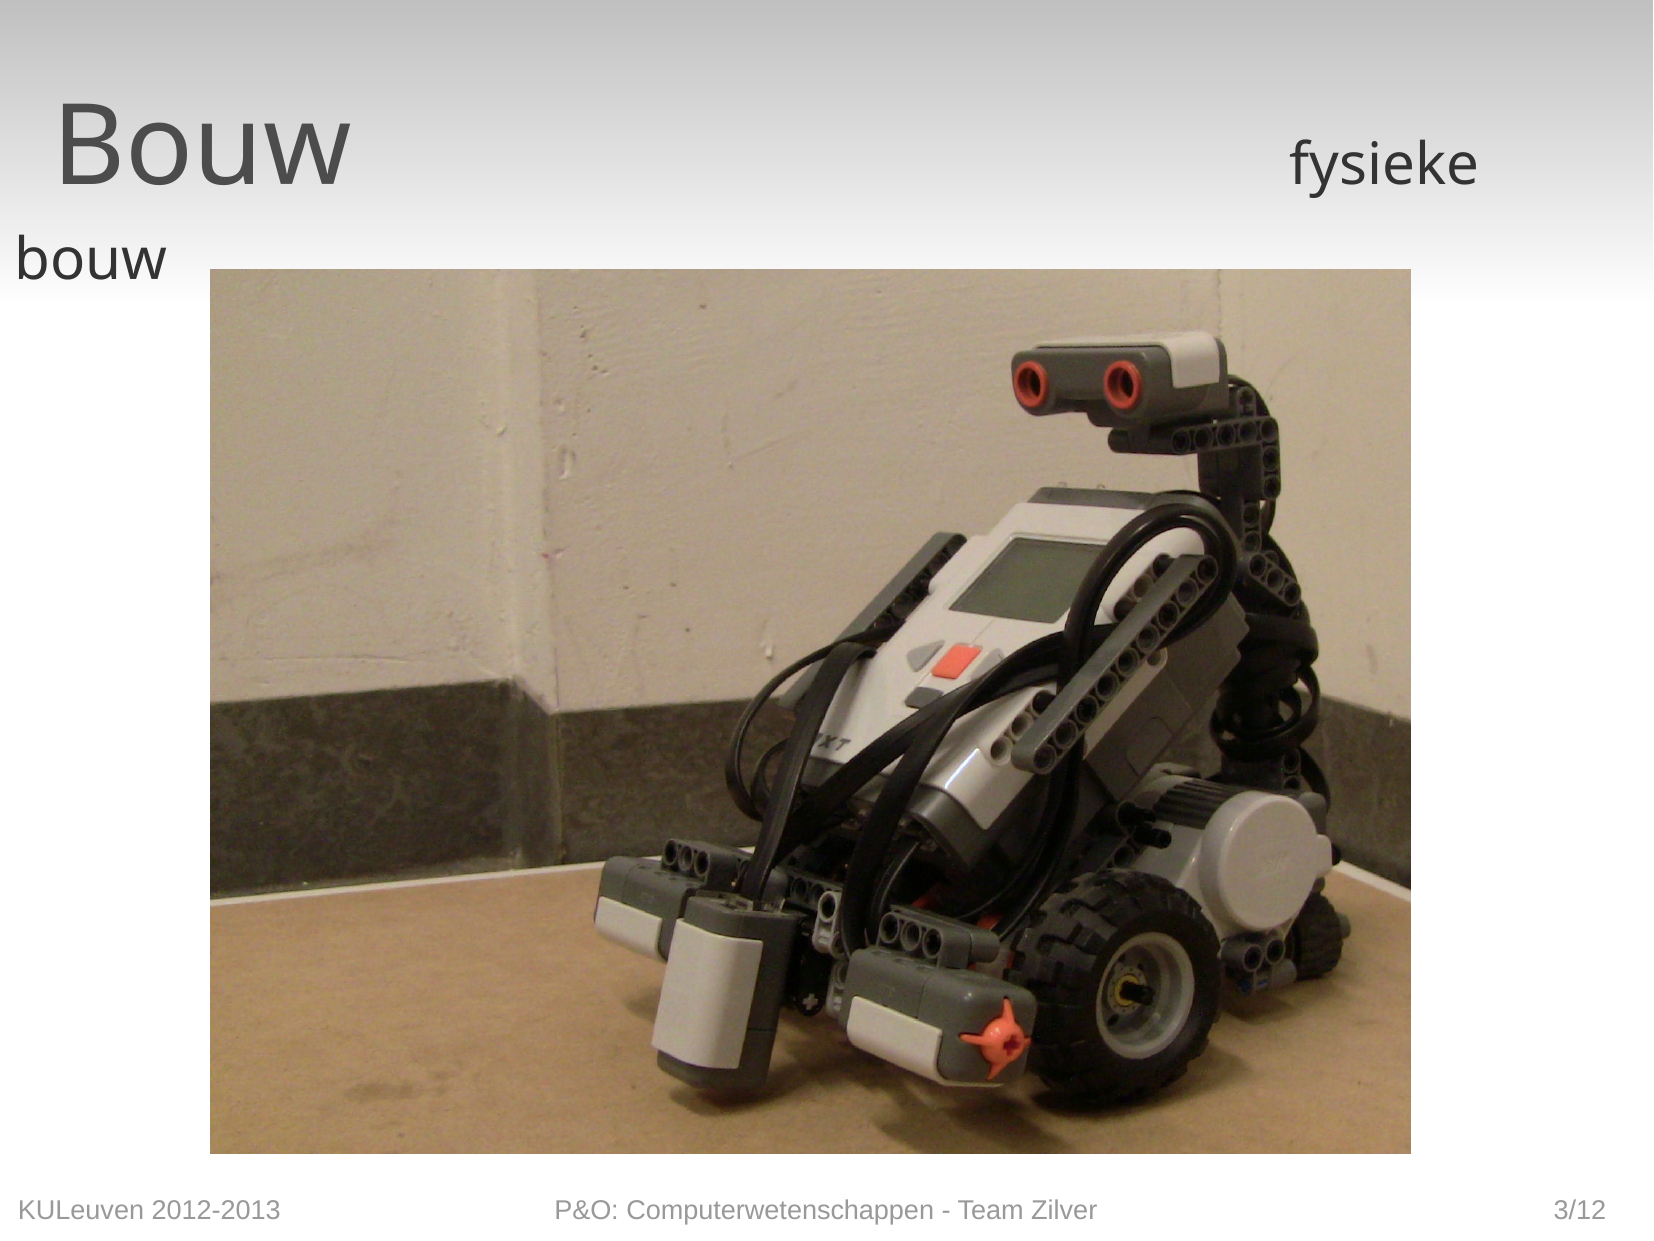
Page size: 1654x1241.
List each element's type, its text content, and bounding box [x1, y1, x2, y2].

text_box Bouw fysieke bouw [0, 0, 1653, 217]
picture [210, 269, 1411, 1154]
text_box KULeuven 2012-2013 P&O: Computerwetenschappen - Team Zilver <number>/12 [3, 1187, 1644, 1241]
